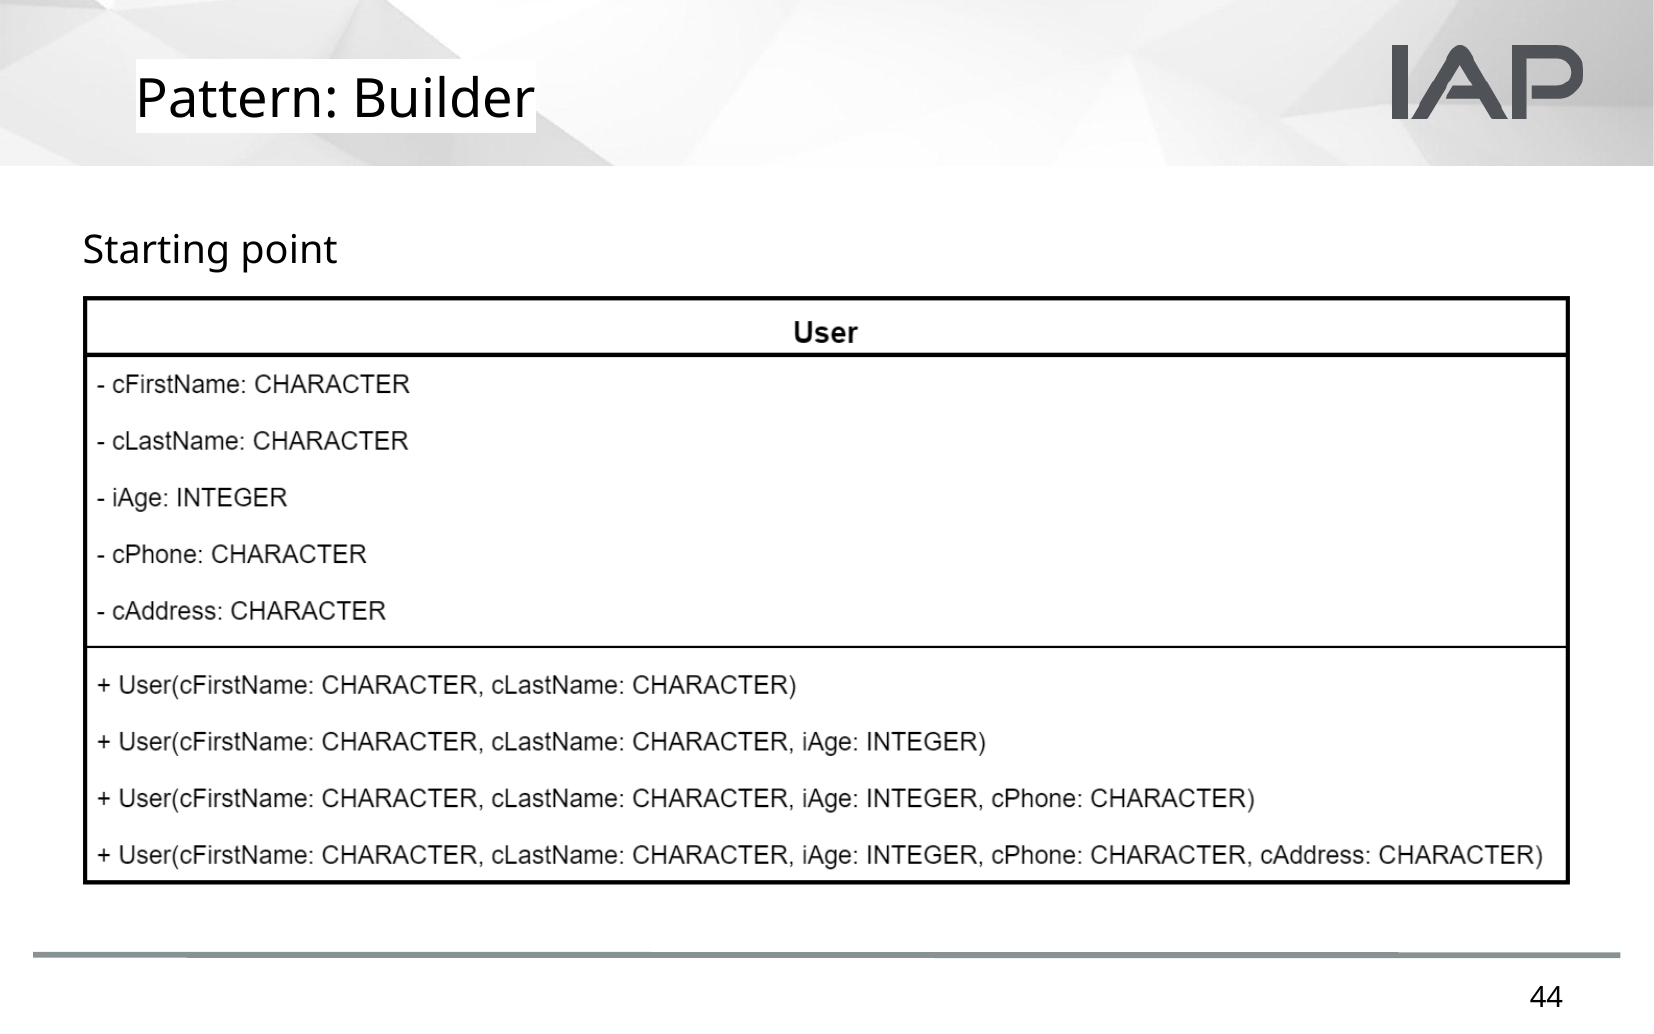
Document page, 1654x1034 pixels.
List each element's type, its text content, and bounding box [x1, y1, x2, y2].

picture [82, 295, 1571, 890]
title Pattern: Builder [135, 41, 1264, 152]
list Starting point [82, 221, 1571, 295]
picture [0, 0, 1654, 166]
